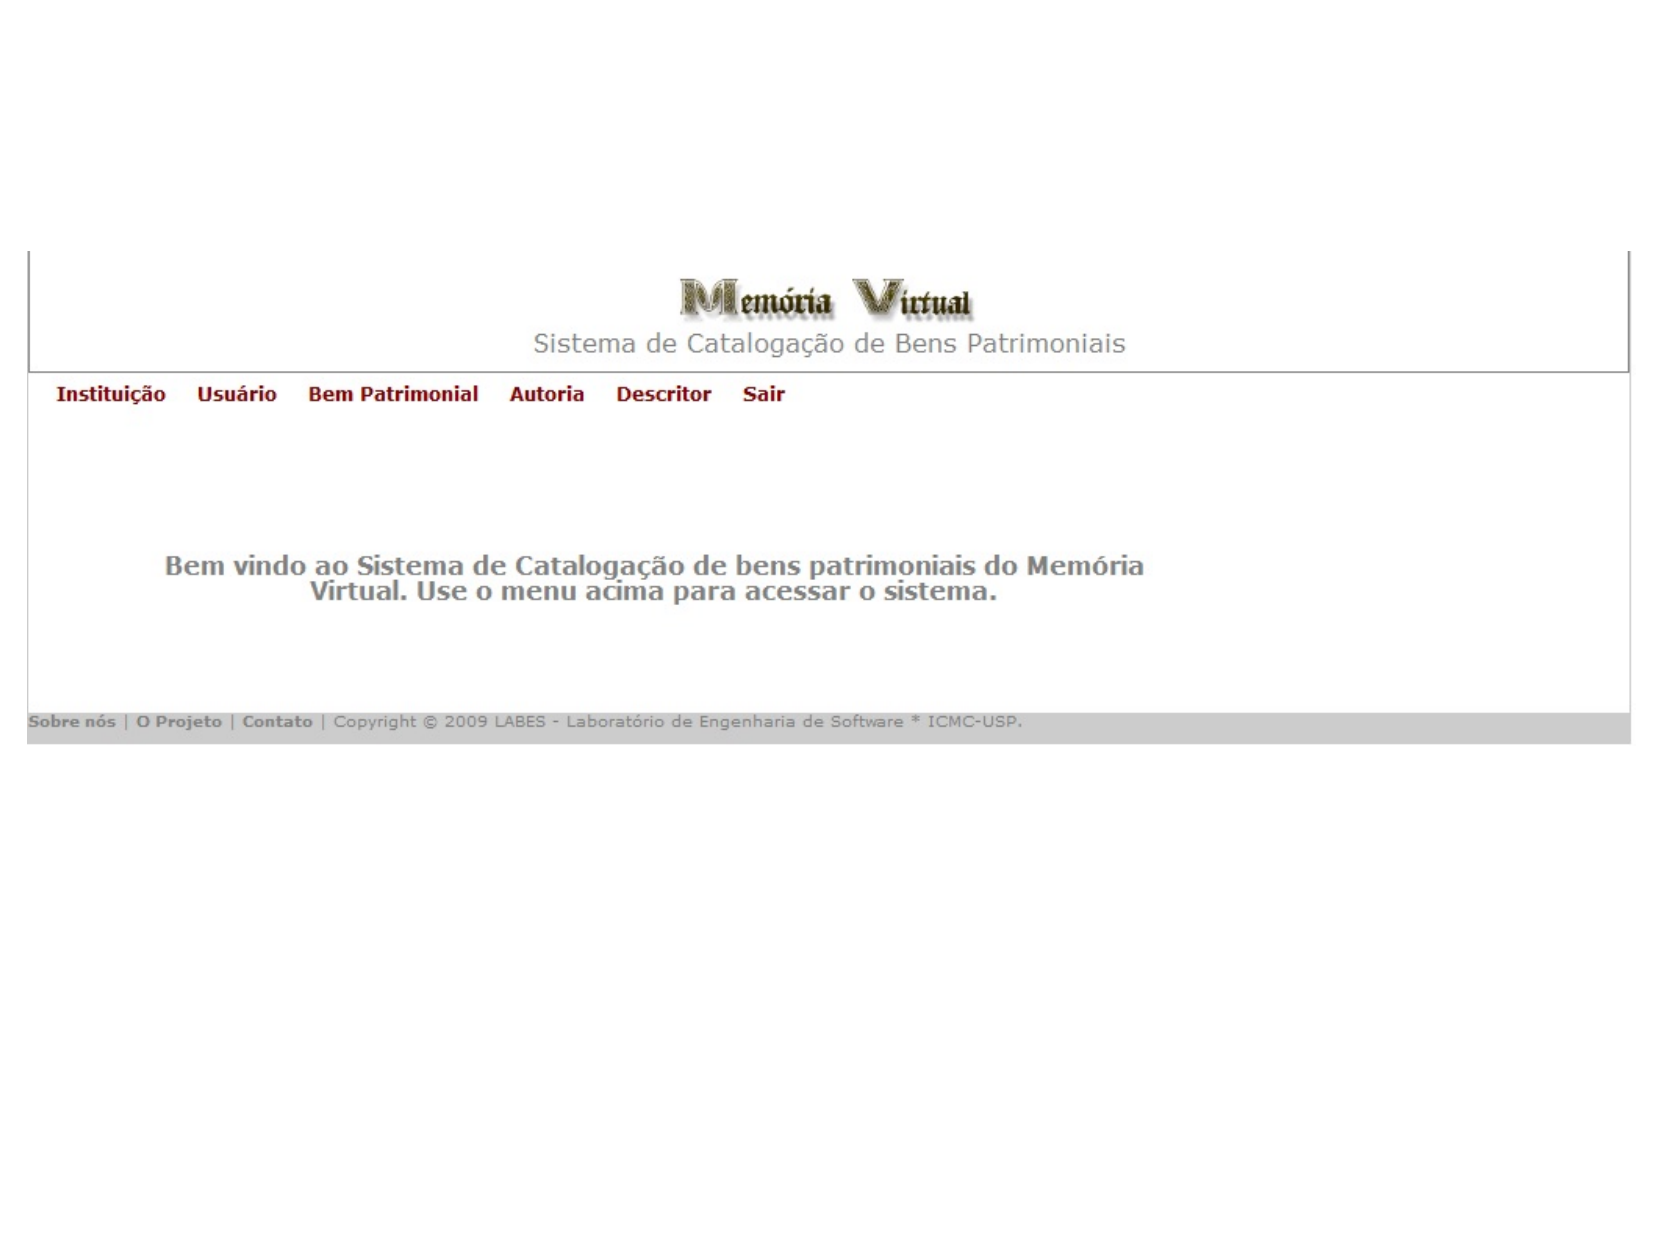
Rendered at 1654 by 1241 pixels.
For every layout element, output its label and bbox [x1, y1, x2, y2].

picture [27, 251, 1636, 746]
